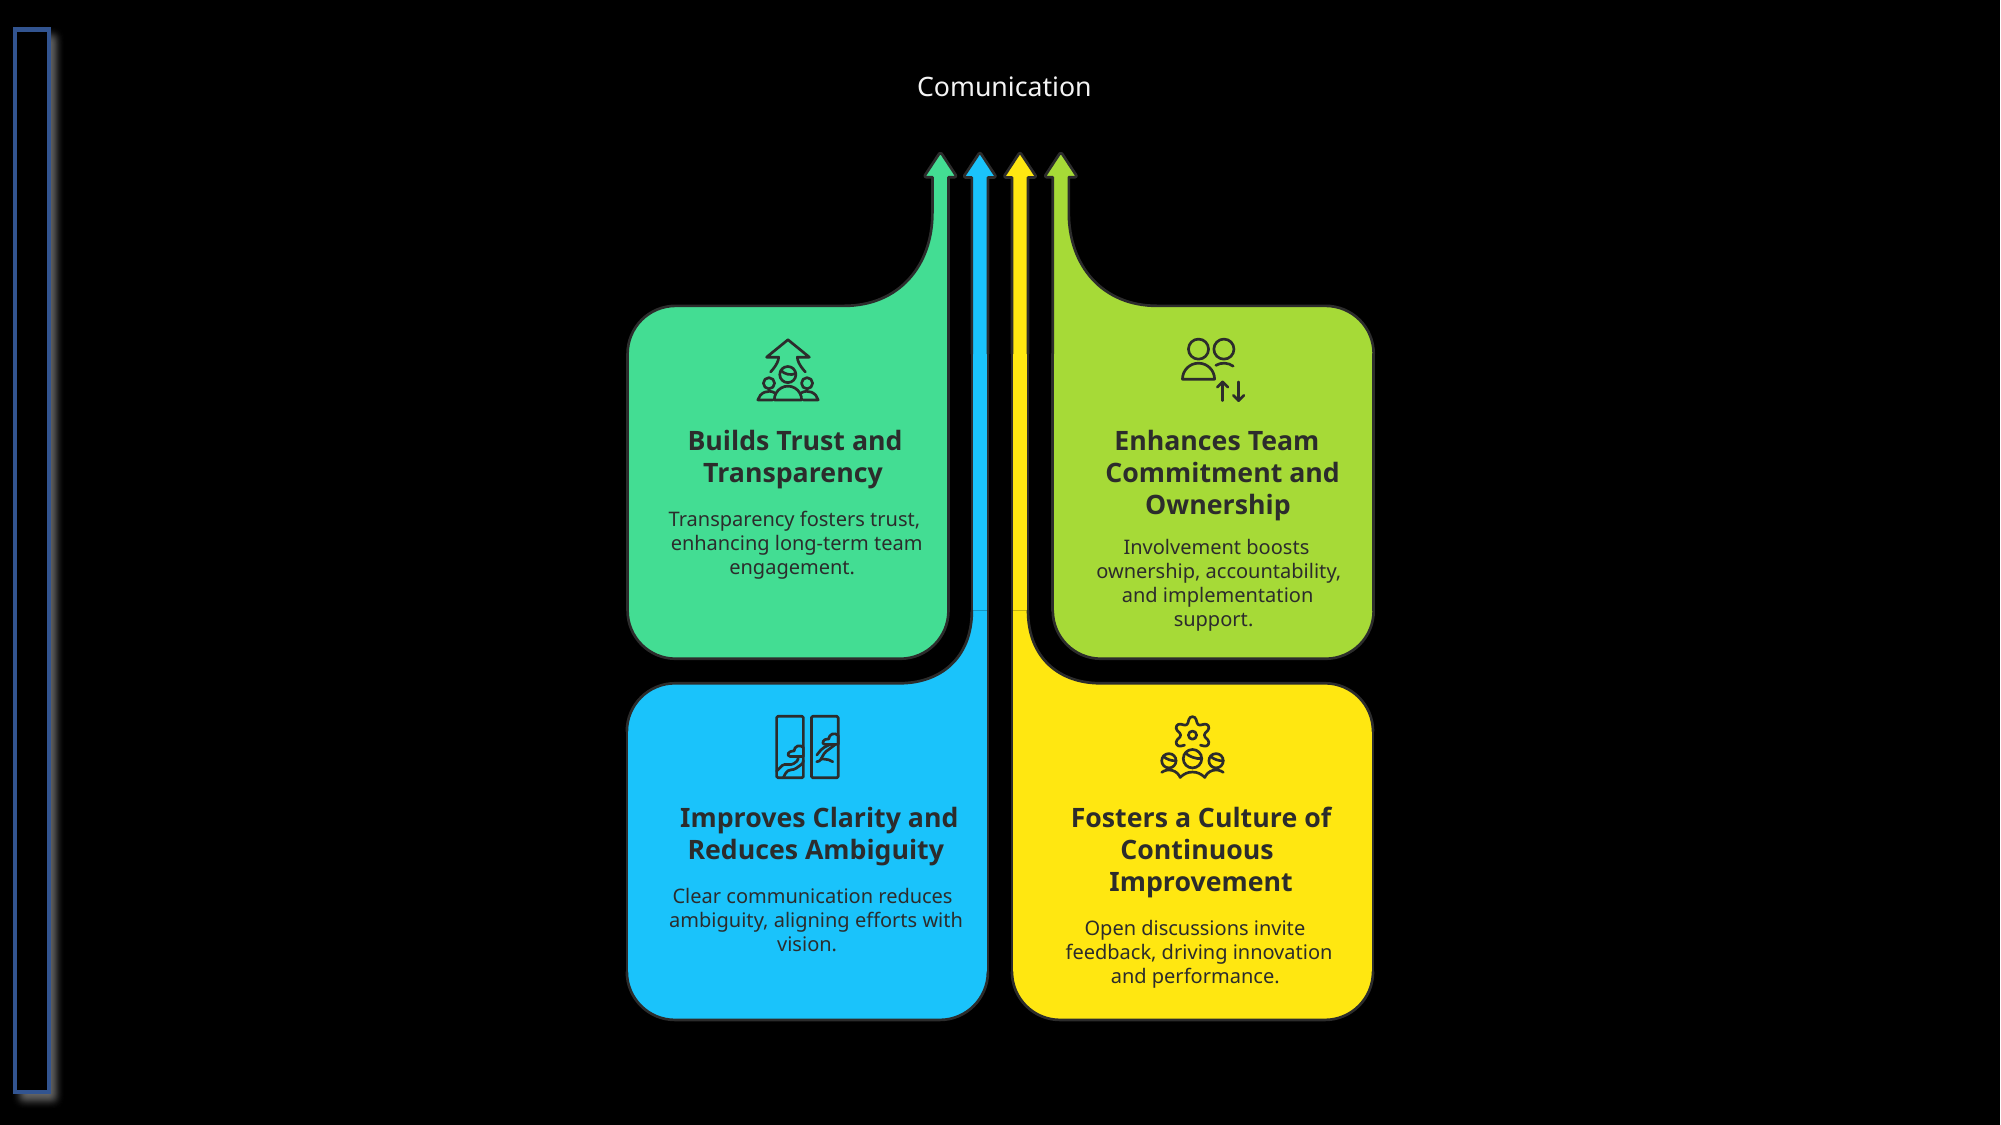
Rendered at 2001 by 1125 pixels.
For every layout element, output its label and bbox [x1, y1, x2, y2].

text_box [14, 29, 49, 1093]
picture [566, 0, 1434, 1125]
